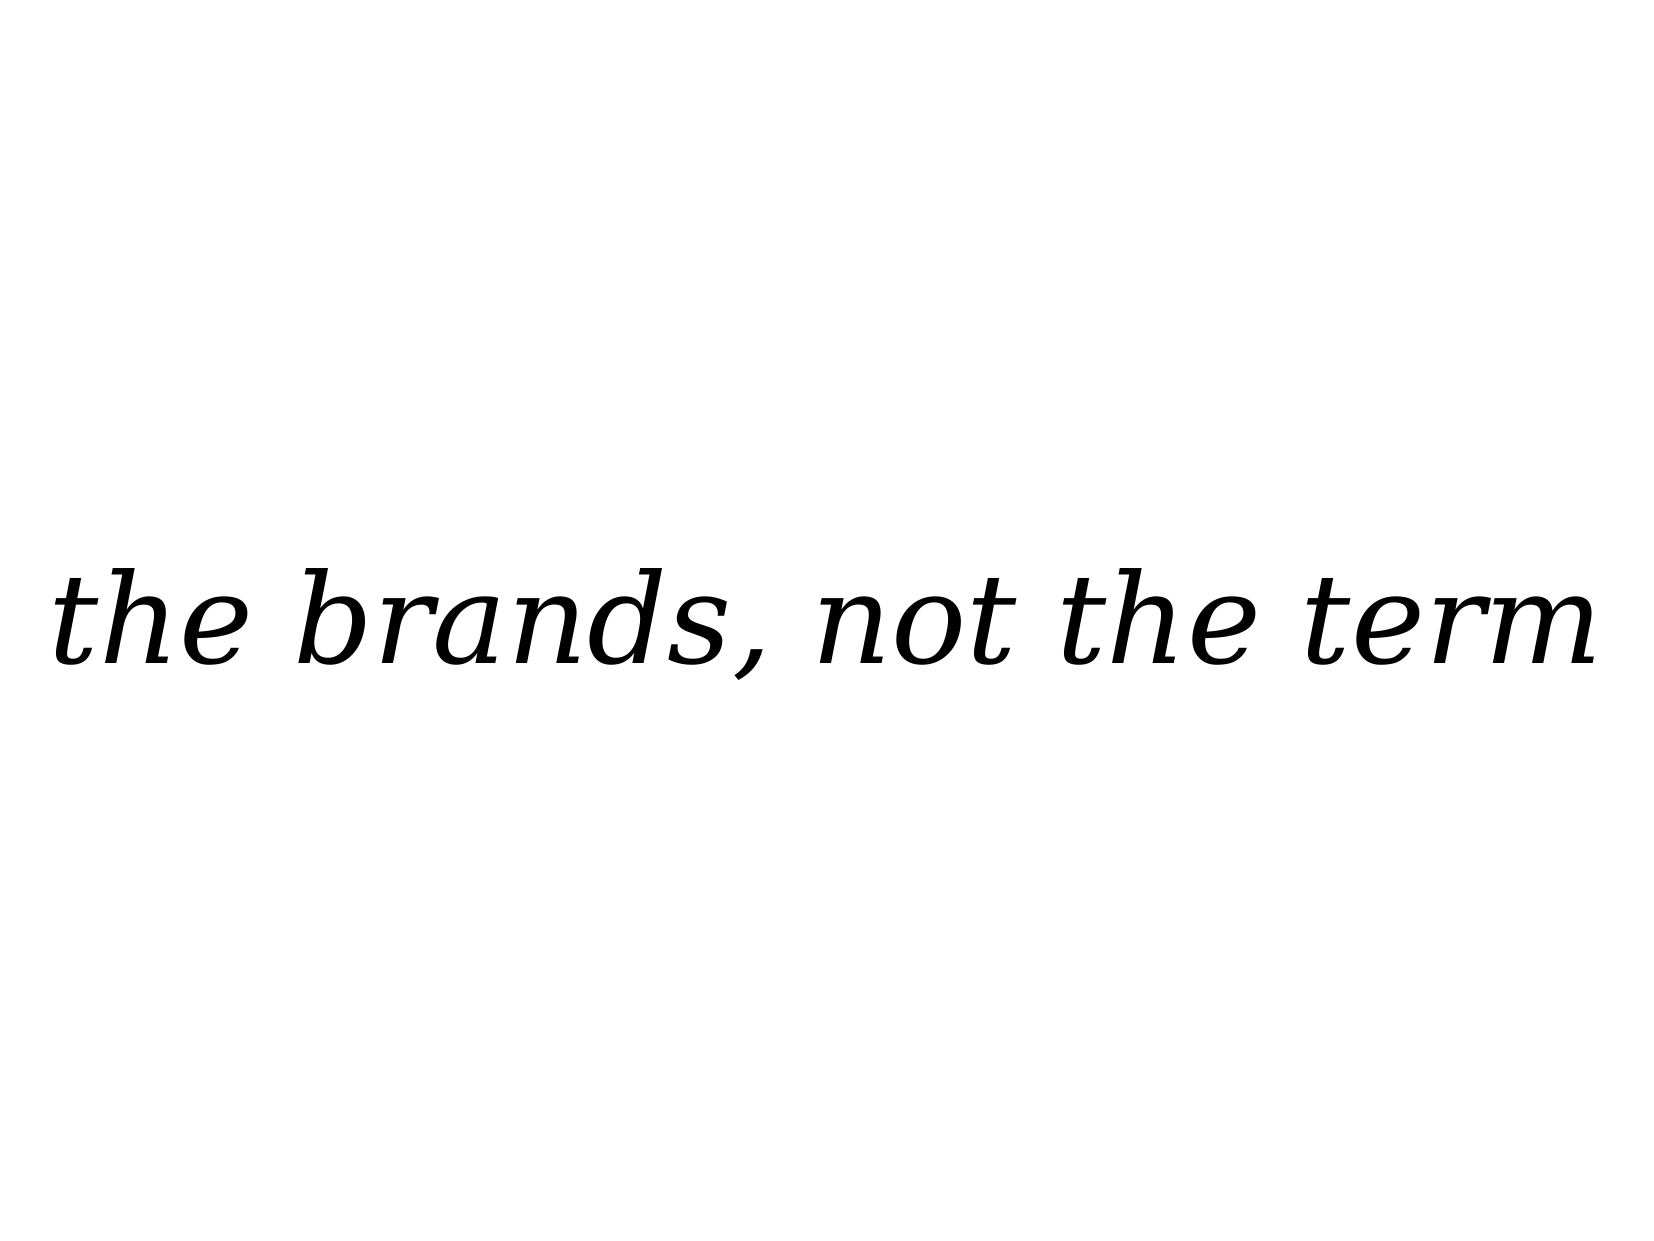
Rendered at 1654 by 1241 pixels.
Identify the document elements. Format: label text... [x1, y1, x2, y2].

text_box the brands, not the term [0, 0, 1654, 1241]
